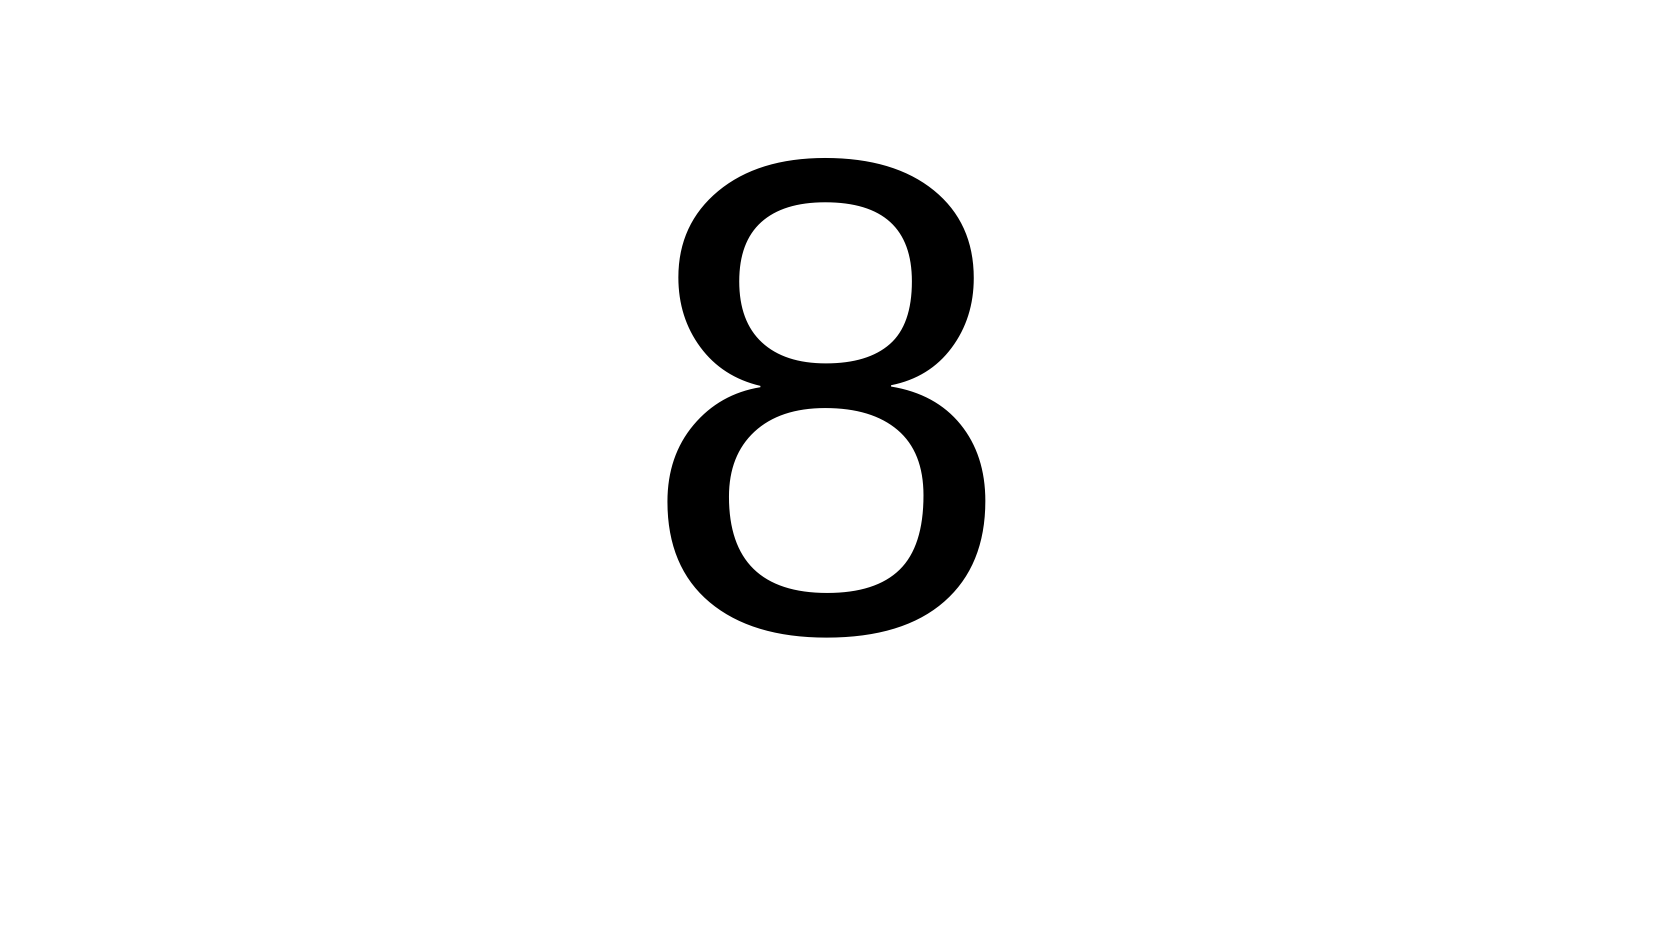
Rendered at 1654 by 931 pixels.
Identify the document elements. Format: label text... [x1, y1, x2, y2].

subtitle 8 [82, 18, 1571, 776]
